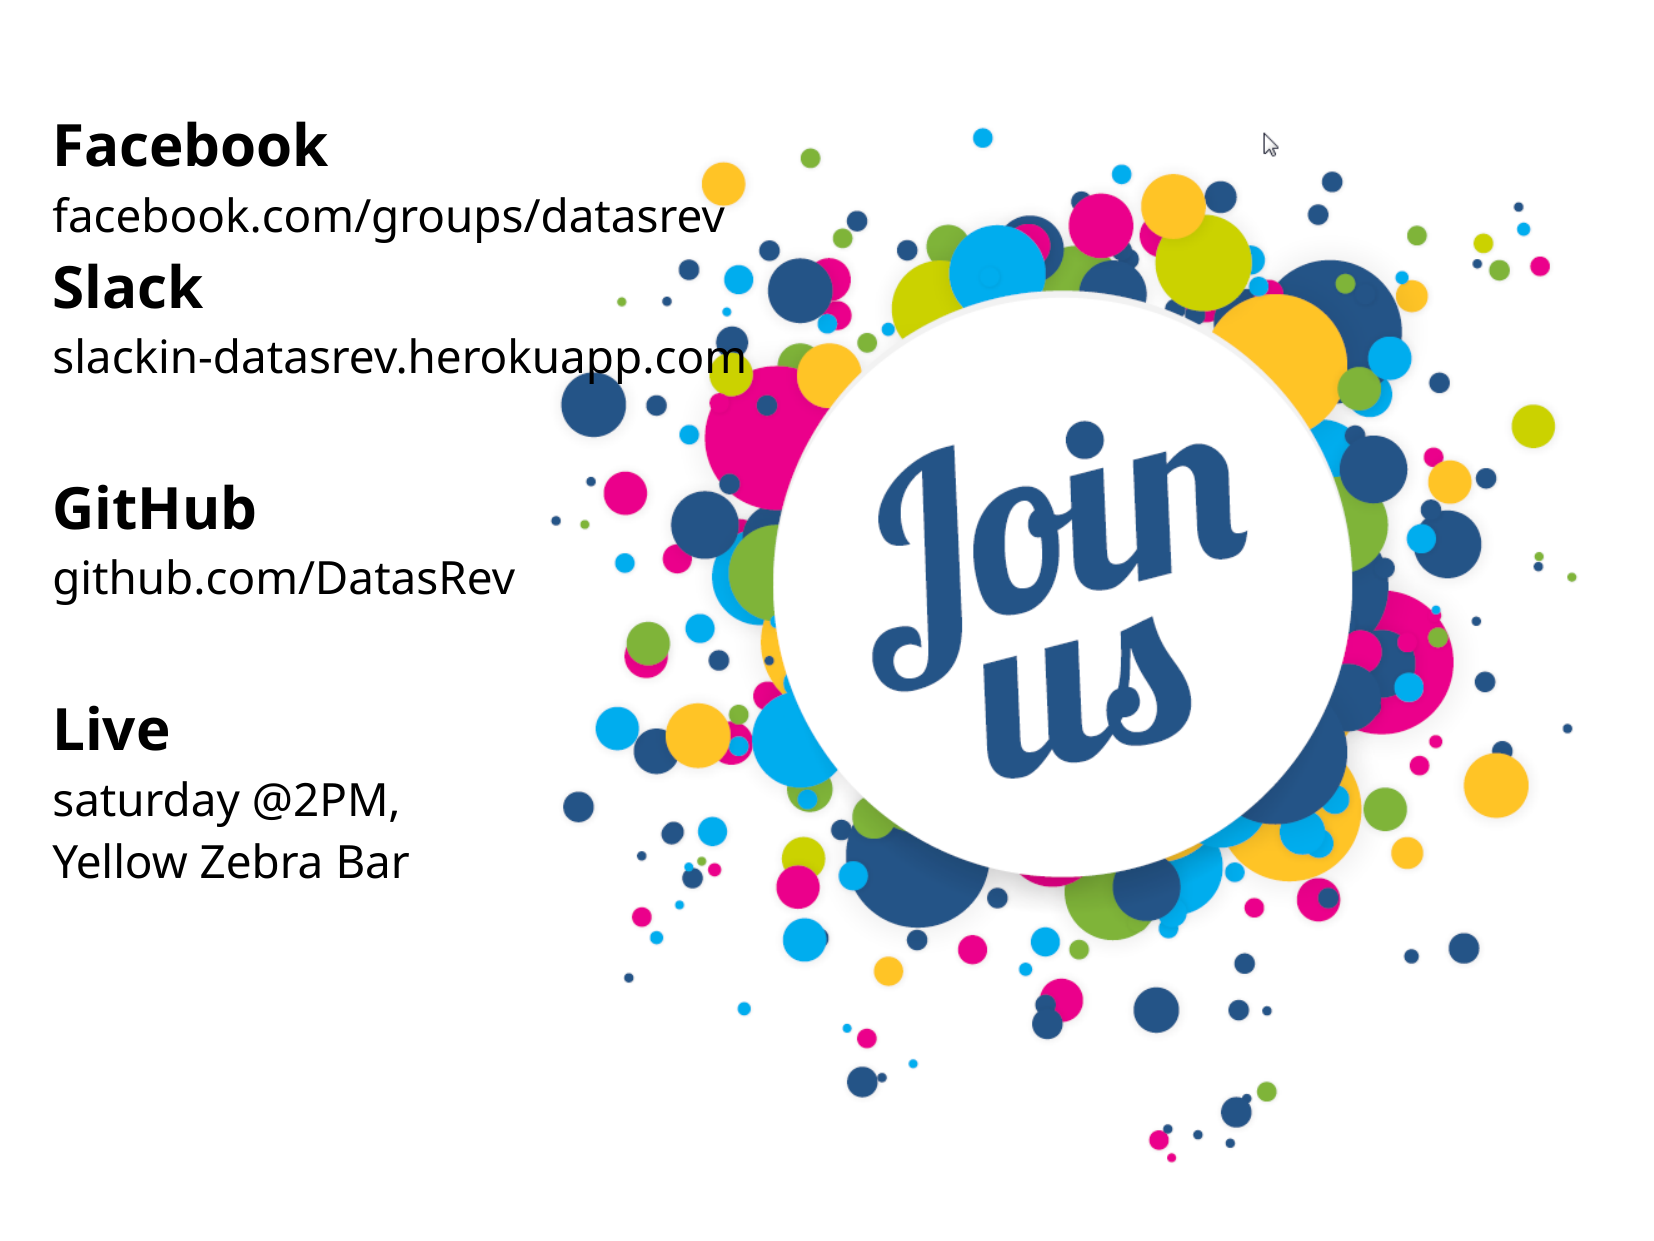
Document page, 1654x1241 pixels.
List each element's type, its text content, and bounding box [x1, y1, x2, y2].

text_box Facebook facebook.com/groups/datasrev Slack slackin-datasrev.herokuapp.com GitHub github.com/DatasRev Live saturday @2PM, Yellow Zebra Bar [37, 96, 1291, 842]
picture [487, 79, 1640, 1183]
